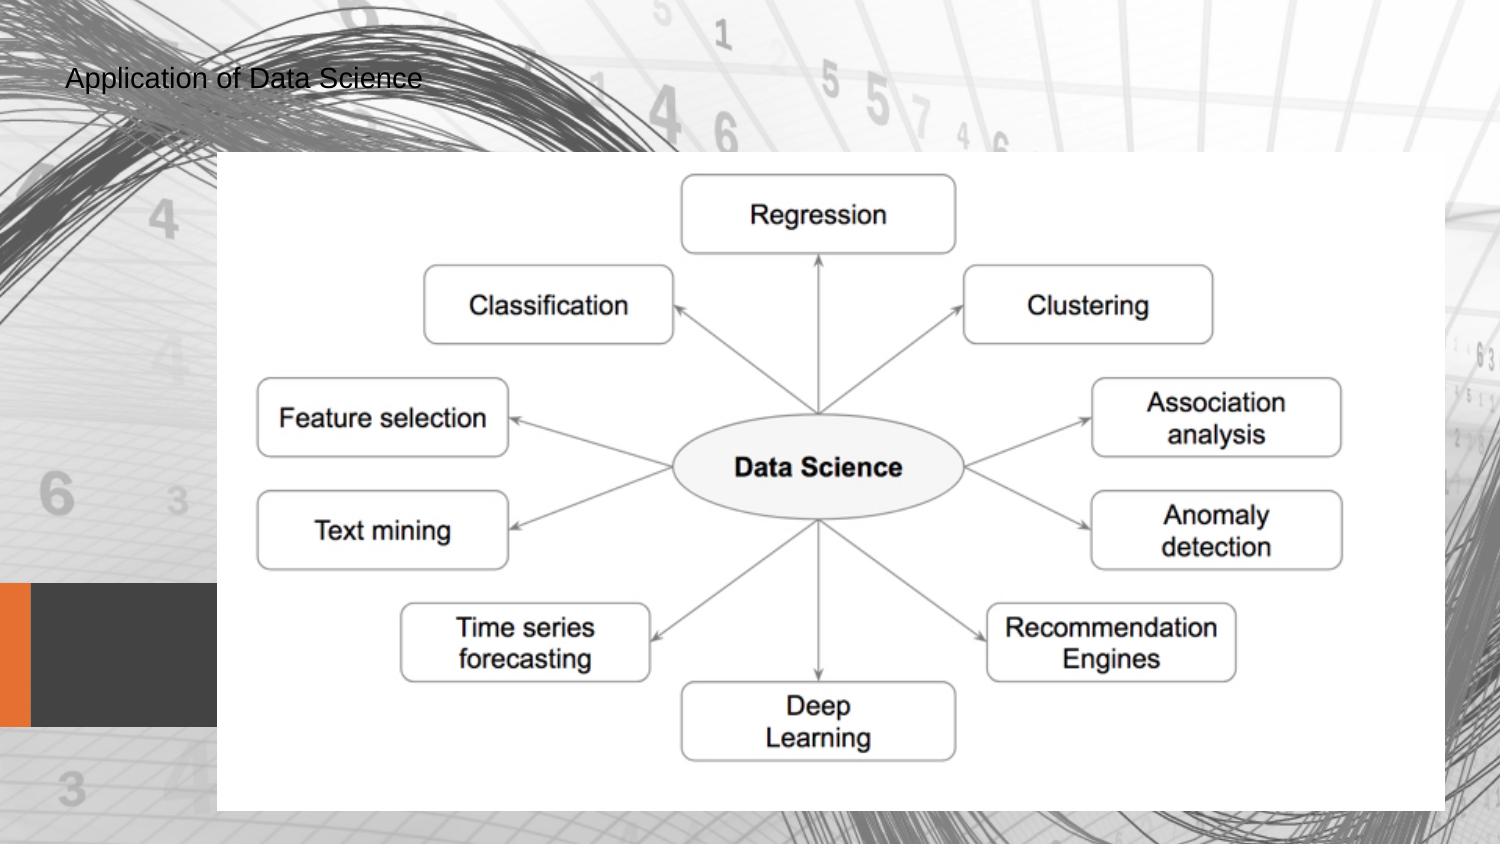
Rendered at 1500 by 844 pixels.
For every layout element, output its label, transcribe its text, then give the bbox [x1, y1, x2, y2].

title Application of Data Science [50, 27, 1401, 126]
picture [0, 0, 1500, 844]
